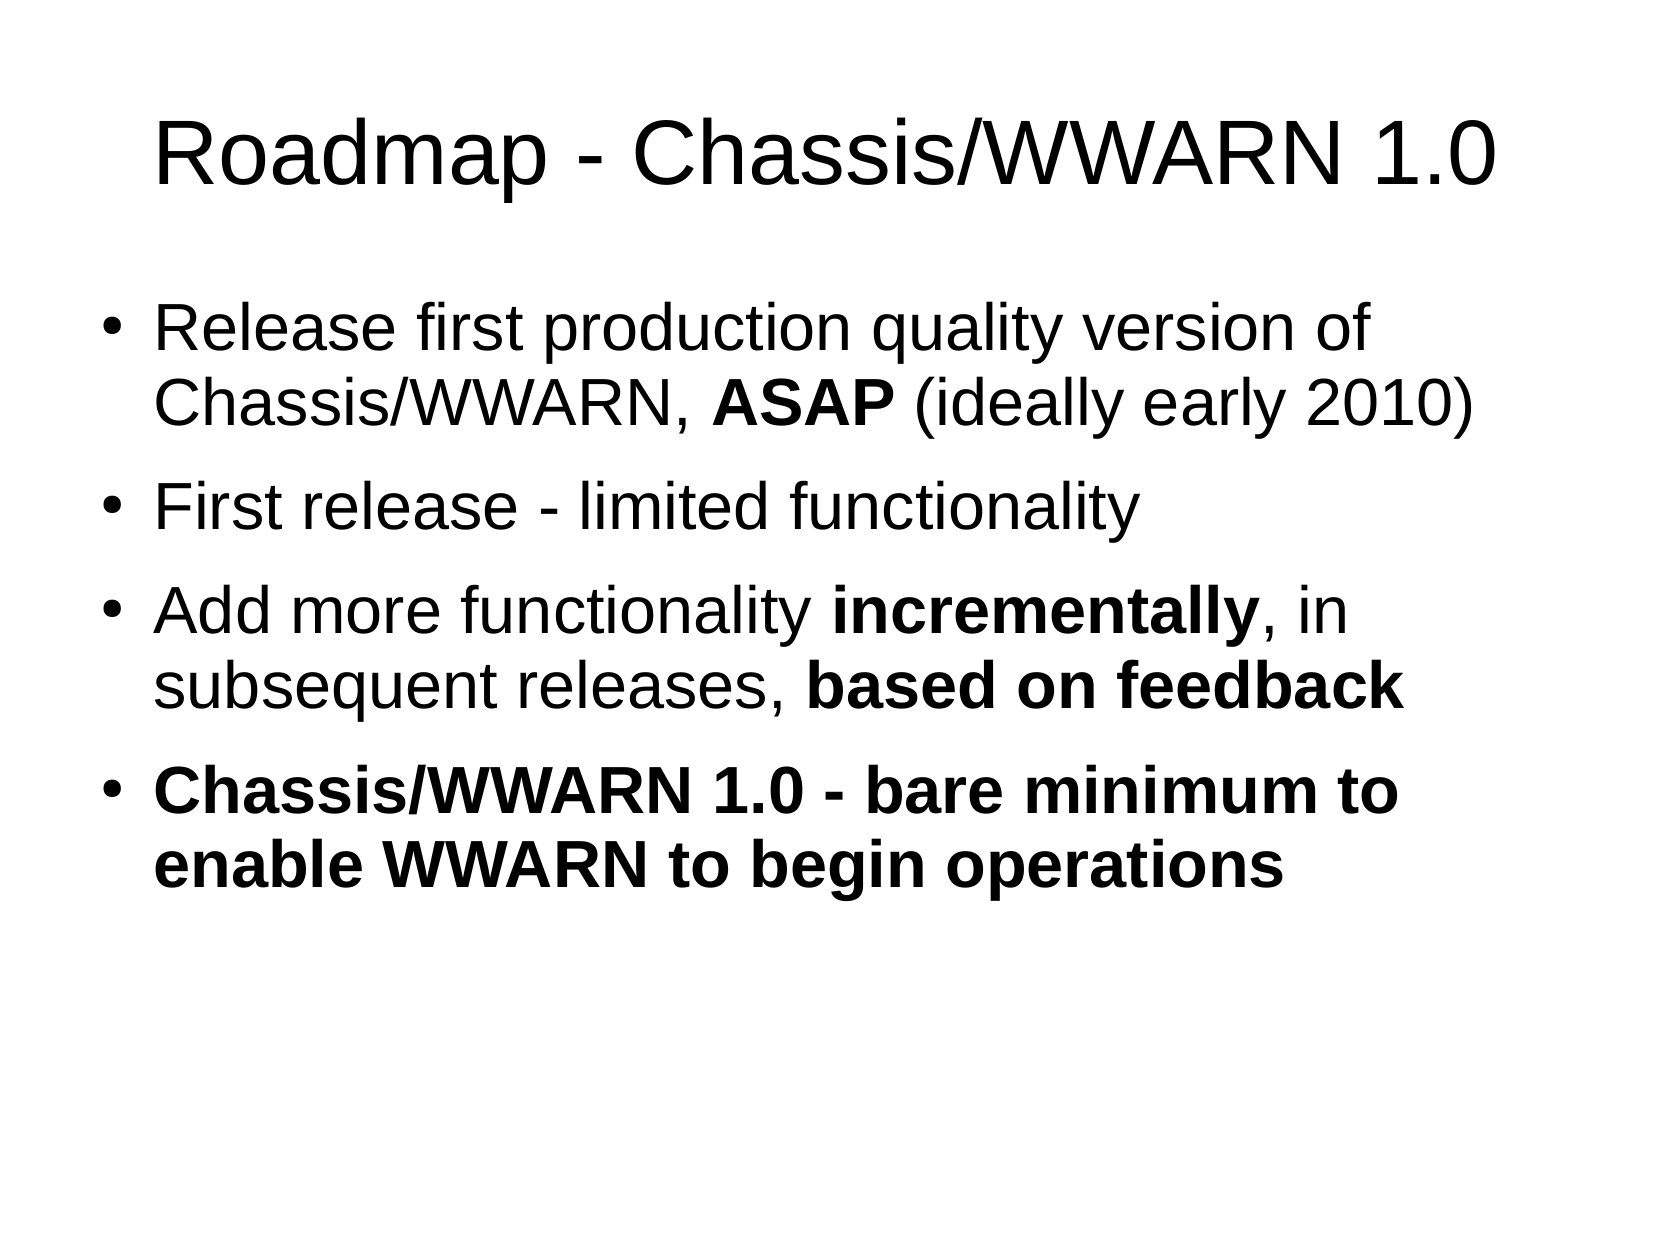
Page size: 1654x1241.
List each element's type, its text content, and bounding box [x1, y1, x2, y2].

title Roadmap - Chassis/WWARN 1.0 [82, 56, 1571, 250]
list Release first production quality version of Chassis/WWARN, ASAP (ideally early 2010) First release - limited functionality Add more functionality incrementally, in subsequent releases, based on feedback Chassis/WWARN 1.0 - bare minimum to enable WWARN to begin operations [82, 290, 1571, 1109]
